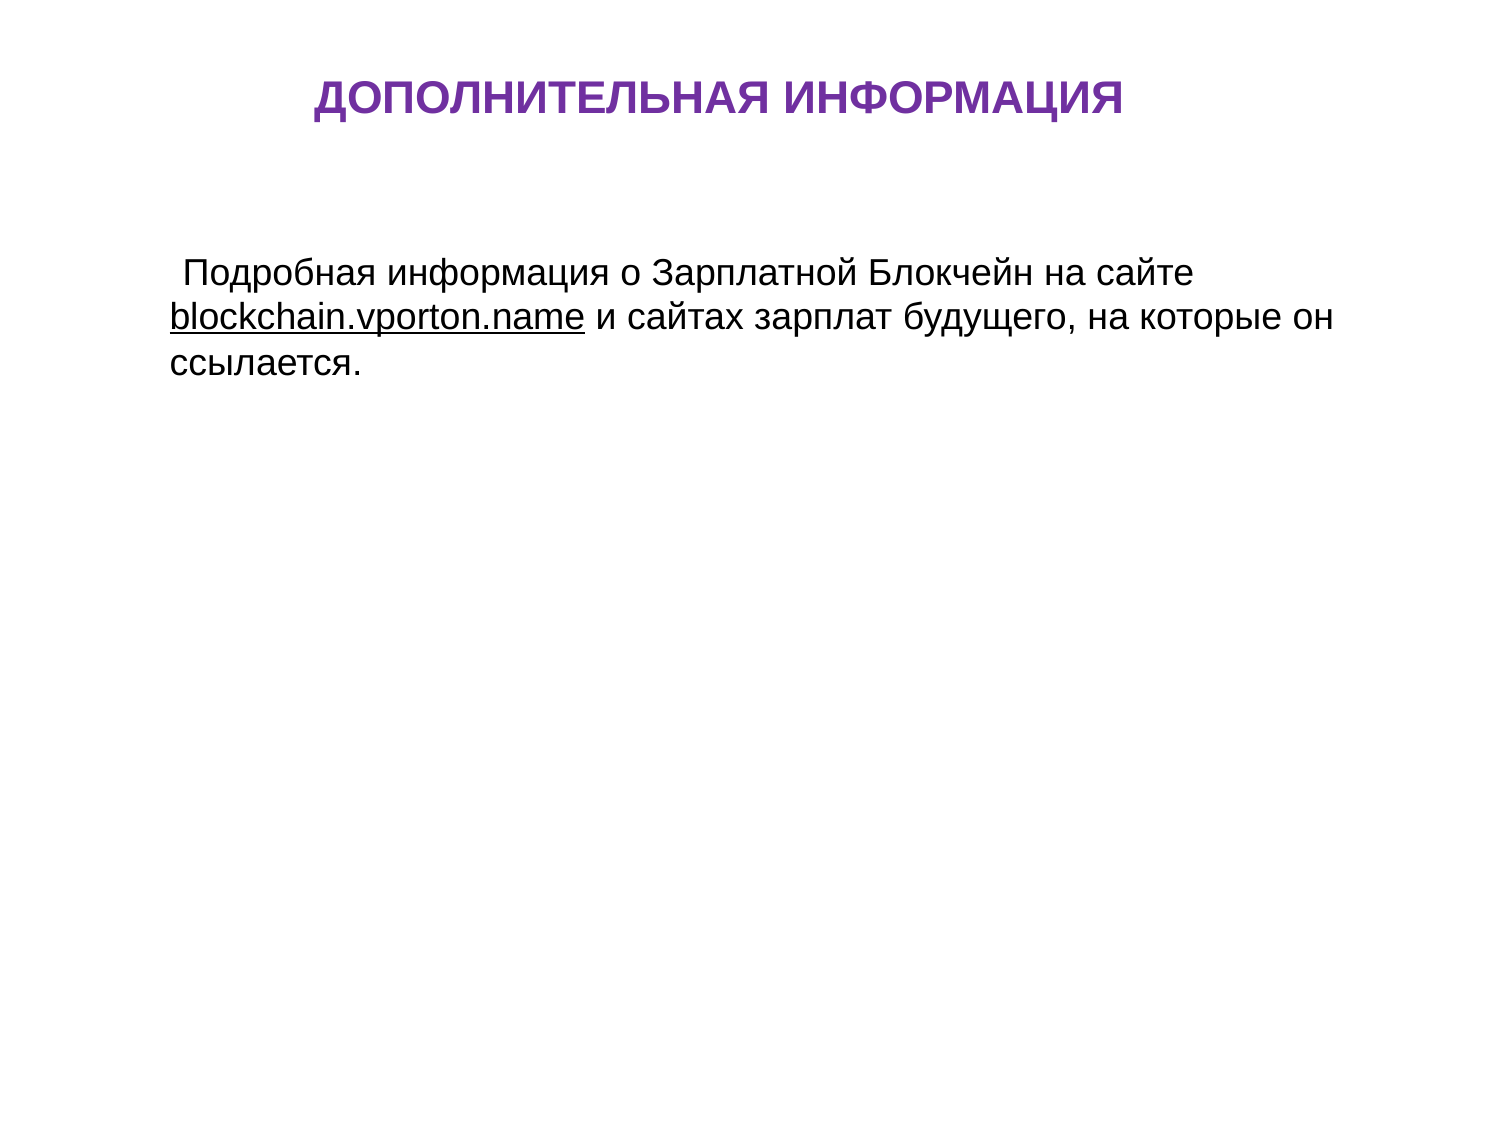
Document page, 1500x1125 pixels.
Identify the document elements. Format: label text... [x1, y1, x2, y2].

text_box ДОПОЛНИТЕЛЬНАЯ ИНФОРМАЦИЯ [117, 59, 1313, 120]
text_box Подробная информация о Зарплатной Блокчейн на сайте blockchain.vporton.name и сайтах зарплат будущего, на которые он ссылается. [154, 240, 1351, 390]
